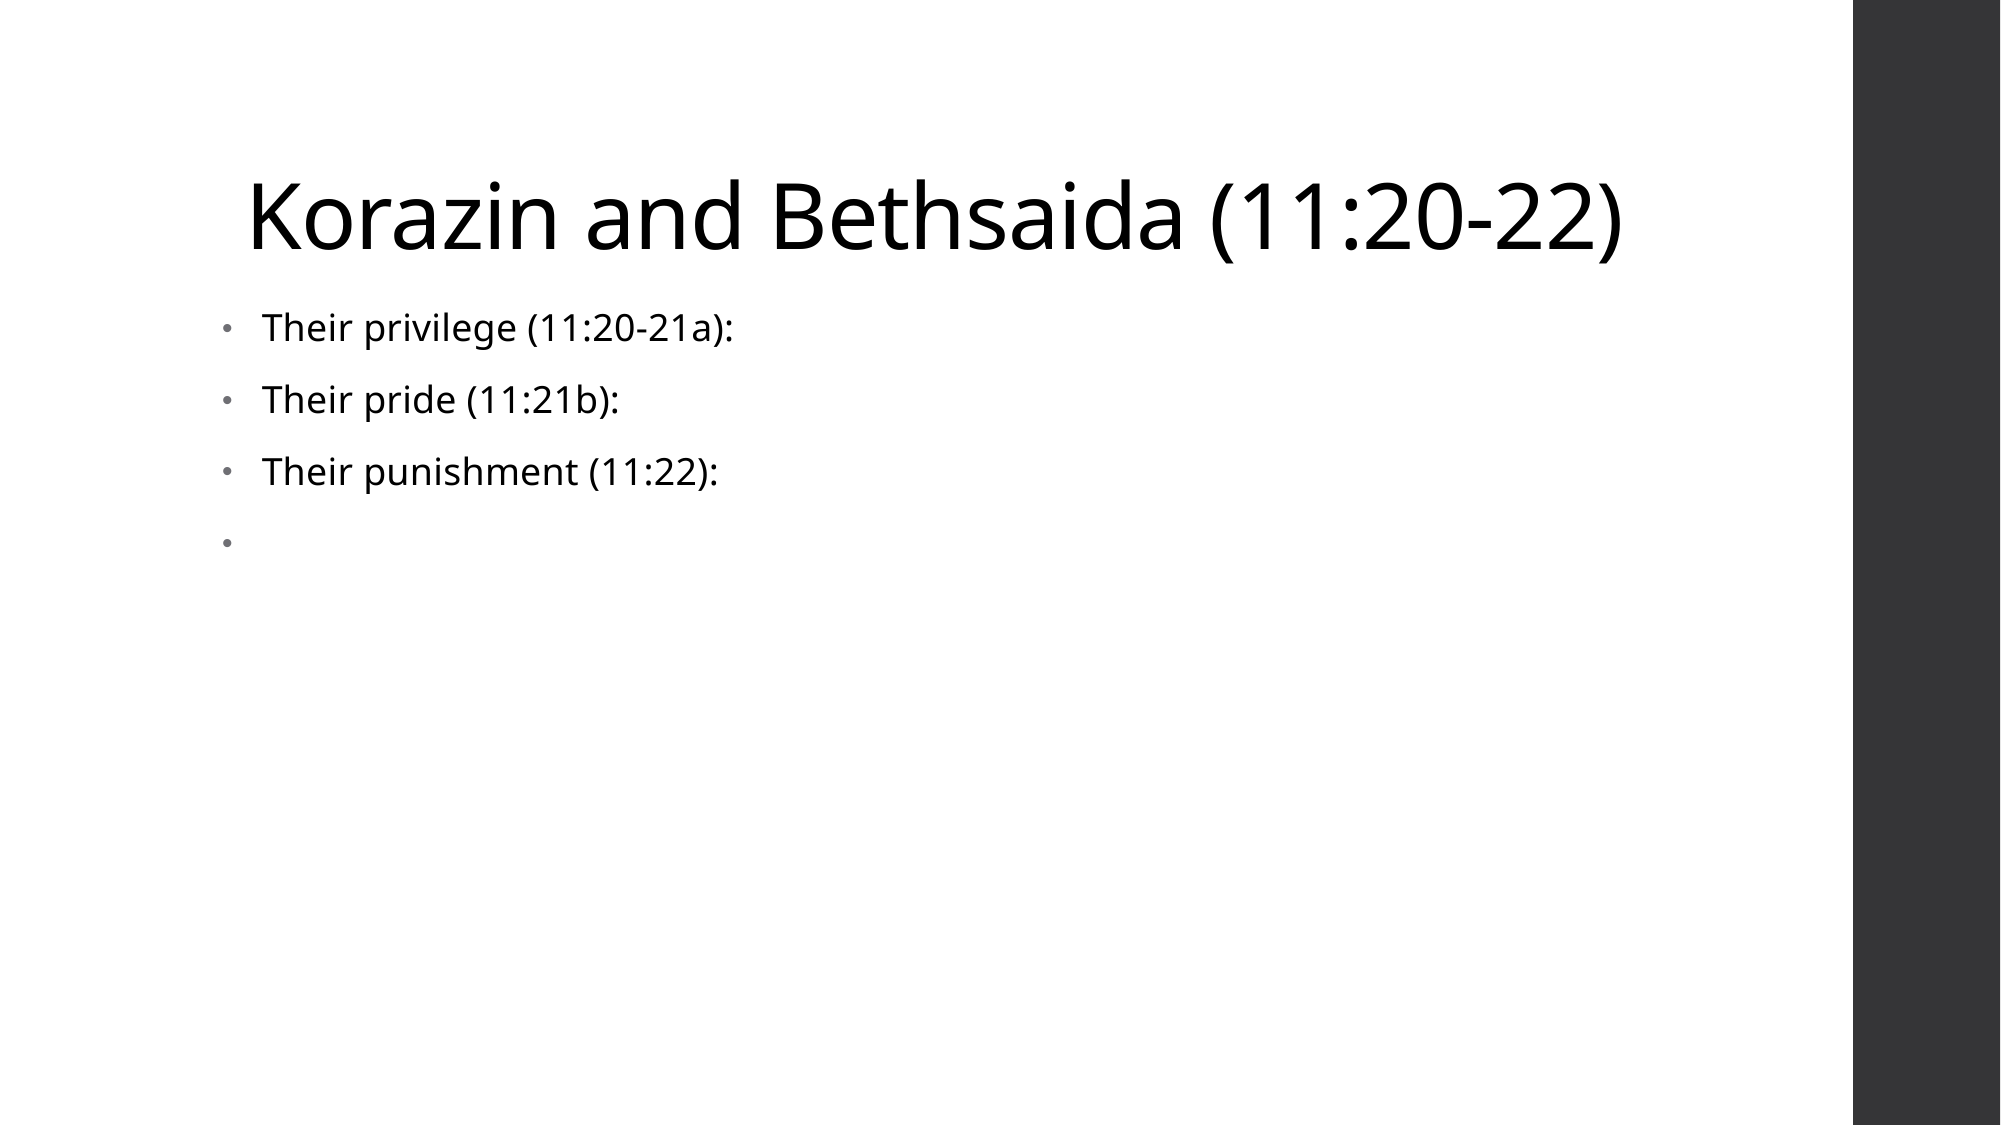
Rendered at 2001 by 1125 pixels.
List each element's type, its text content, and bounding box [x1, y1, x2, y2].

list Their privilege (11:20-21a): Their pride (11:21b): Their punishment (11:22): [206, 299, 1617, 1014]
title Korazin and Bethsaida (11:20-22) [206, 60, 1797, 278]
